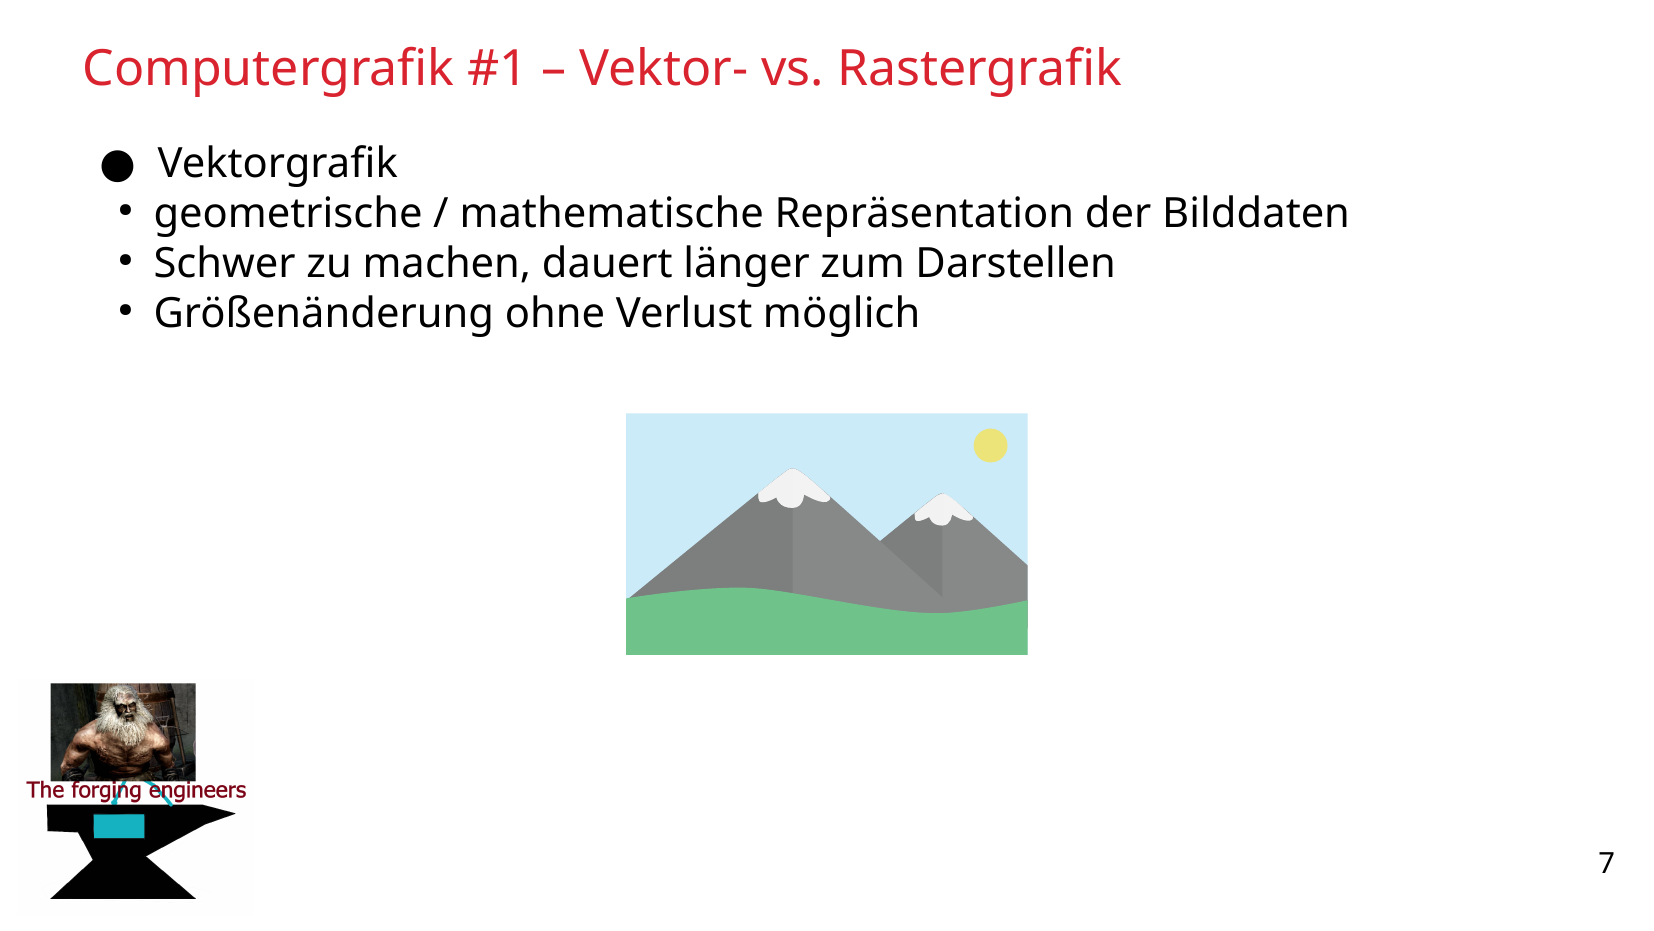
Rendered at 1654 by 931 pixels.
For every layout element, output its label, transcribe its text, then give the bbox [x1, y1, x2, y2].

picture [626, 413, 1028, 655]
title Computergrafik #1 – Vektor- vs. Rastergrafik [82, 37, 1571, 95]
subtitle Vektorgrafik geometrische / mathematische Repräsentation der Bilddaten Schwer zu machen, dauert länger zum Darstellen Größenänderung ohne Verlust möglich [82, 135, 1560, 343]
picture [17, 679, 254, 916]
